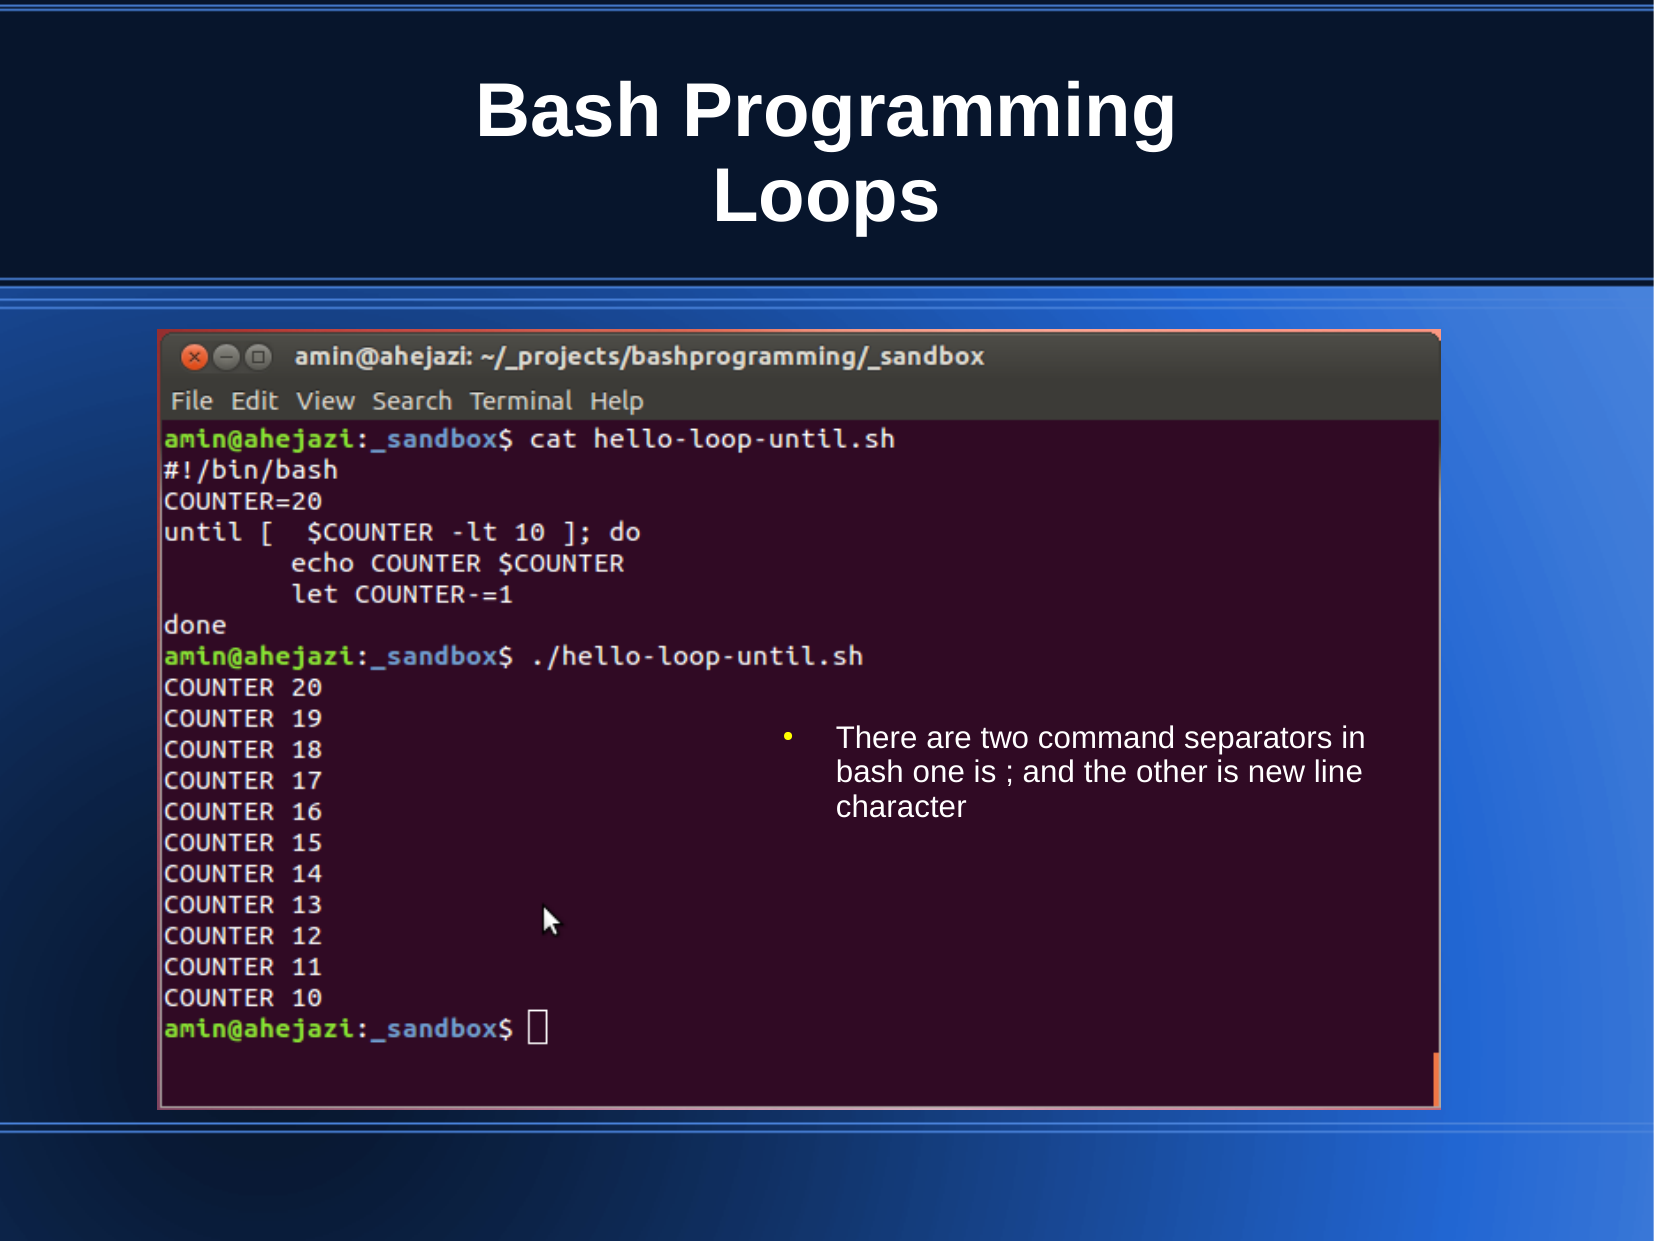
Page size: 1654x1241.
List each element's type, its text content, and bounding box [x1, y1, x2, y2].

title Bash Programming Loops [82, 49, 1571, 257]
picture [0, 0, 1654, 1241]
list There are two command separators in bash one is ; and the other is new line character [765, 720, 1411, 901]
